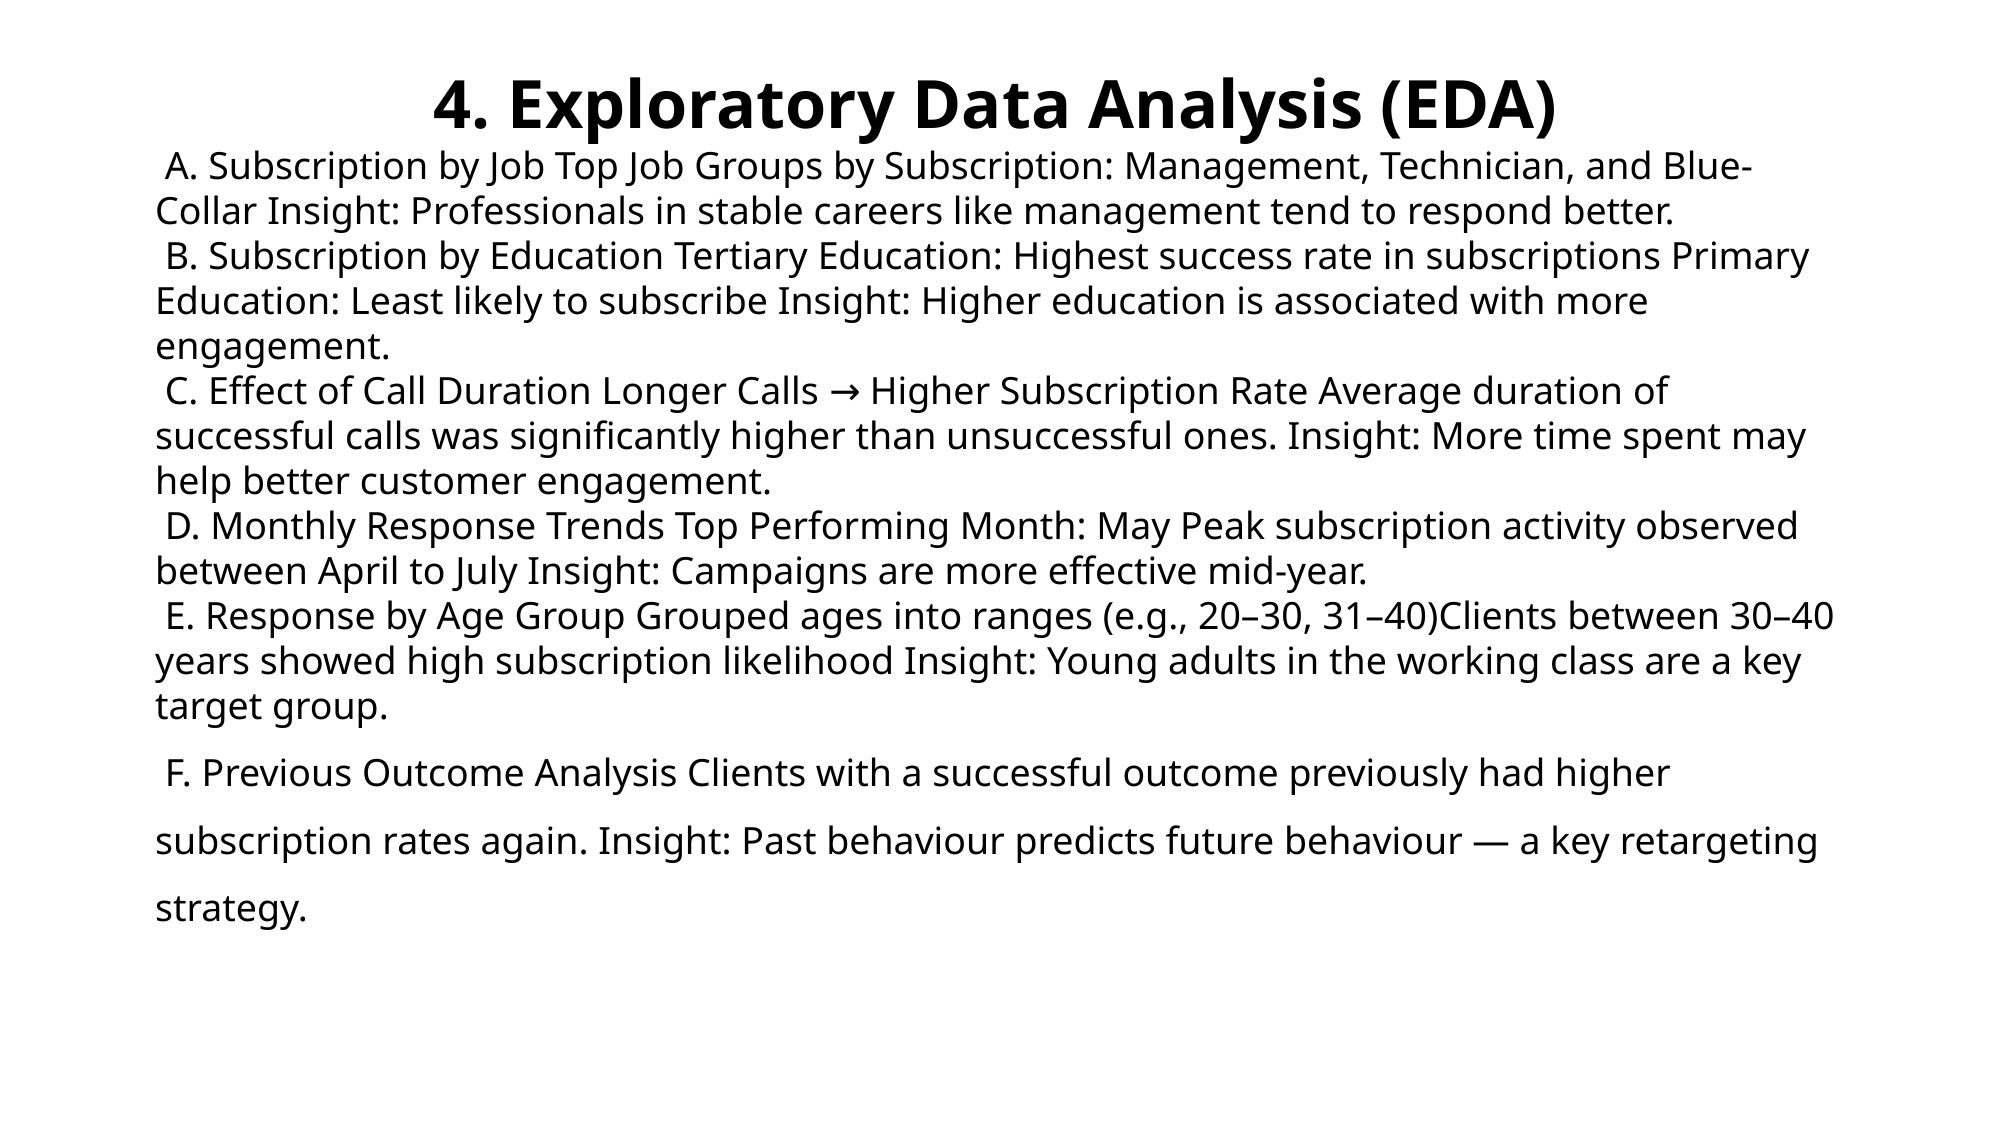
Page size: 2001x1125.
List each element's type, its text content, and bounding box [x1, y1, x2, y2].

text_box 4. Exploratory Data Analysis (EDA) A. Subscription by Job Top Job Groups by Subscription: Management, Technician, and Blue-Collar Insight: Professionals in stable careers like management tend to respond better. B. Subscription by Education Tertiary Education: Highest success rate in subscriptions Primary Education: Least likely to subscribe Insight: Higher education is associated with more engagement. C. Effect of Call Duration Longer Calls → Higher Subscription Rate Average duration of successful calls was significantly higher than unsuccessful ones. Insight: More time spent may help better customer engagement. D. Monthly Response Trends Top Performing Month: May Peak subscription activity observed between April to July Insight: Campaigns are more effective mid-year. E. Response by Age Group Grouped ages into ranges (e.g., 20–30, 31–40)Clients between 30–40 years showed high subscription likelihood Insight: Young adults in the working class are a key target group. F. Previous Outcome Analysis Clients with a successful outcome previously had higher subscription rates again. Insight: Past behaviour predicts future behaviour — a key retargeting strategy. [140, 54, 1857, 781]
